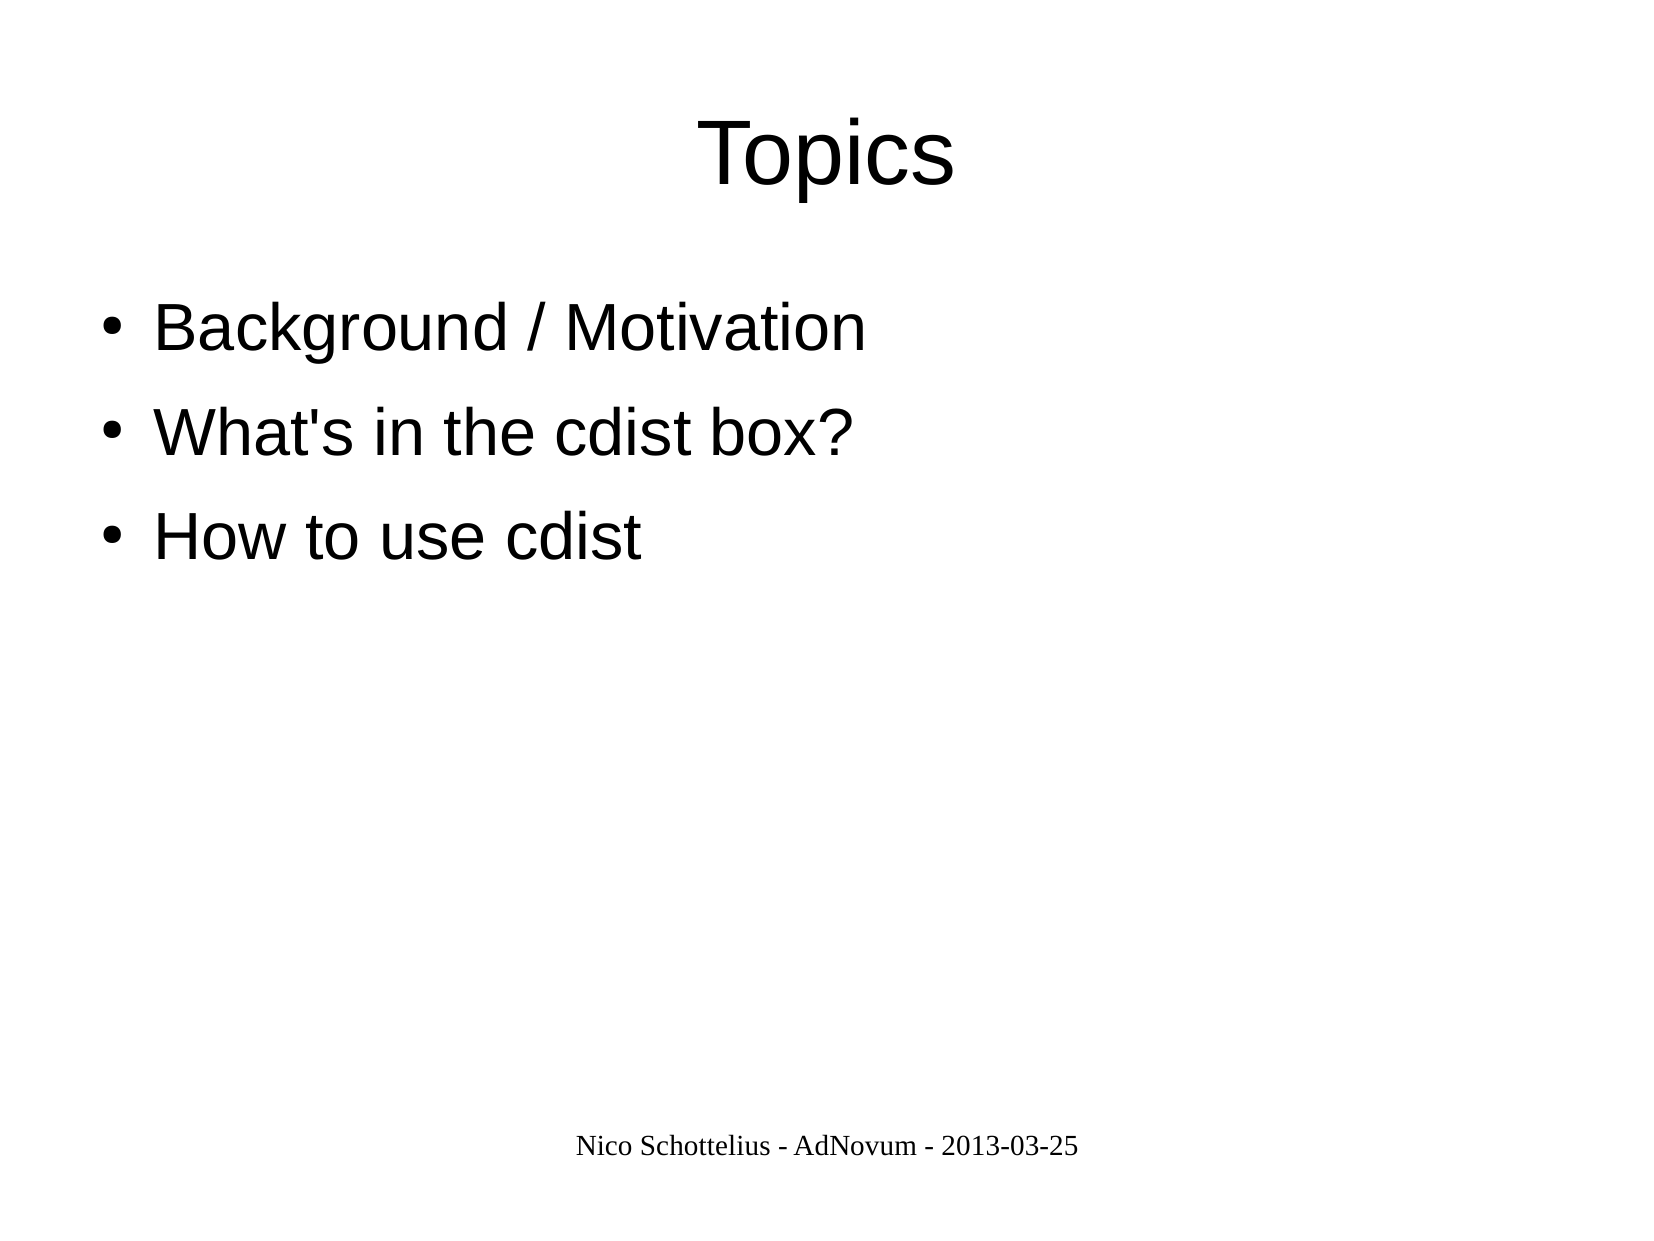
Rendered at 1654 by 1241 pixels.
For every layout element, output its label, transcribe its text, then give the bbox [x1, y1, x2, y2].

list Background / Motivation What's in the cdist box? How to use cdist [82, 290, 1538, 1010]
title Topics [82, 49, 1571, 257]
